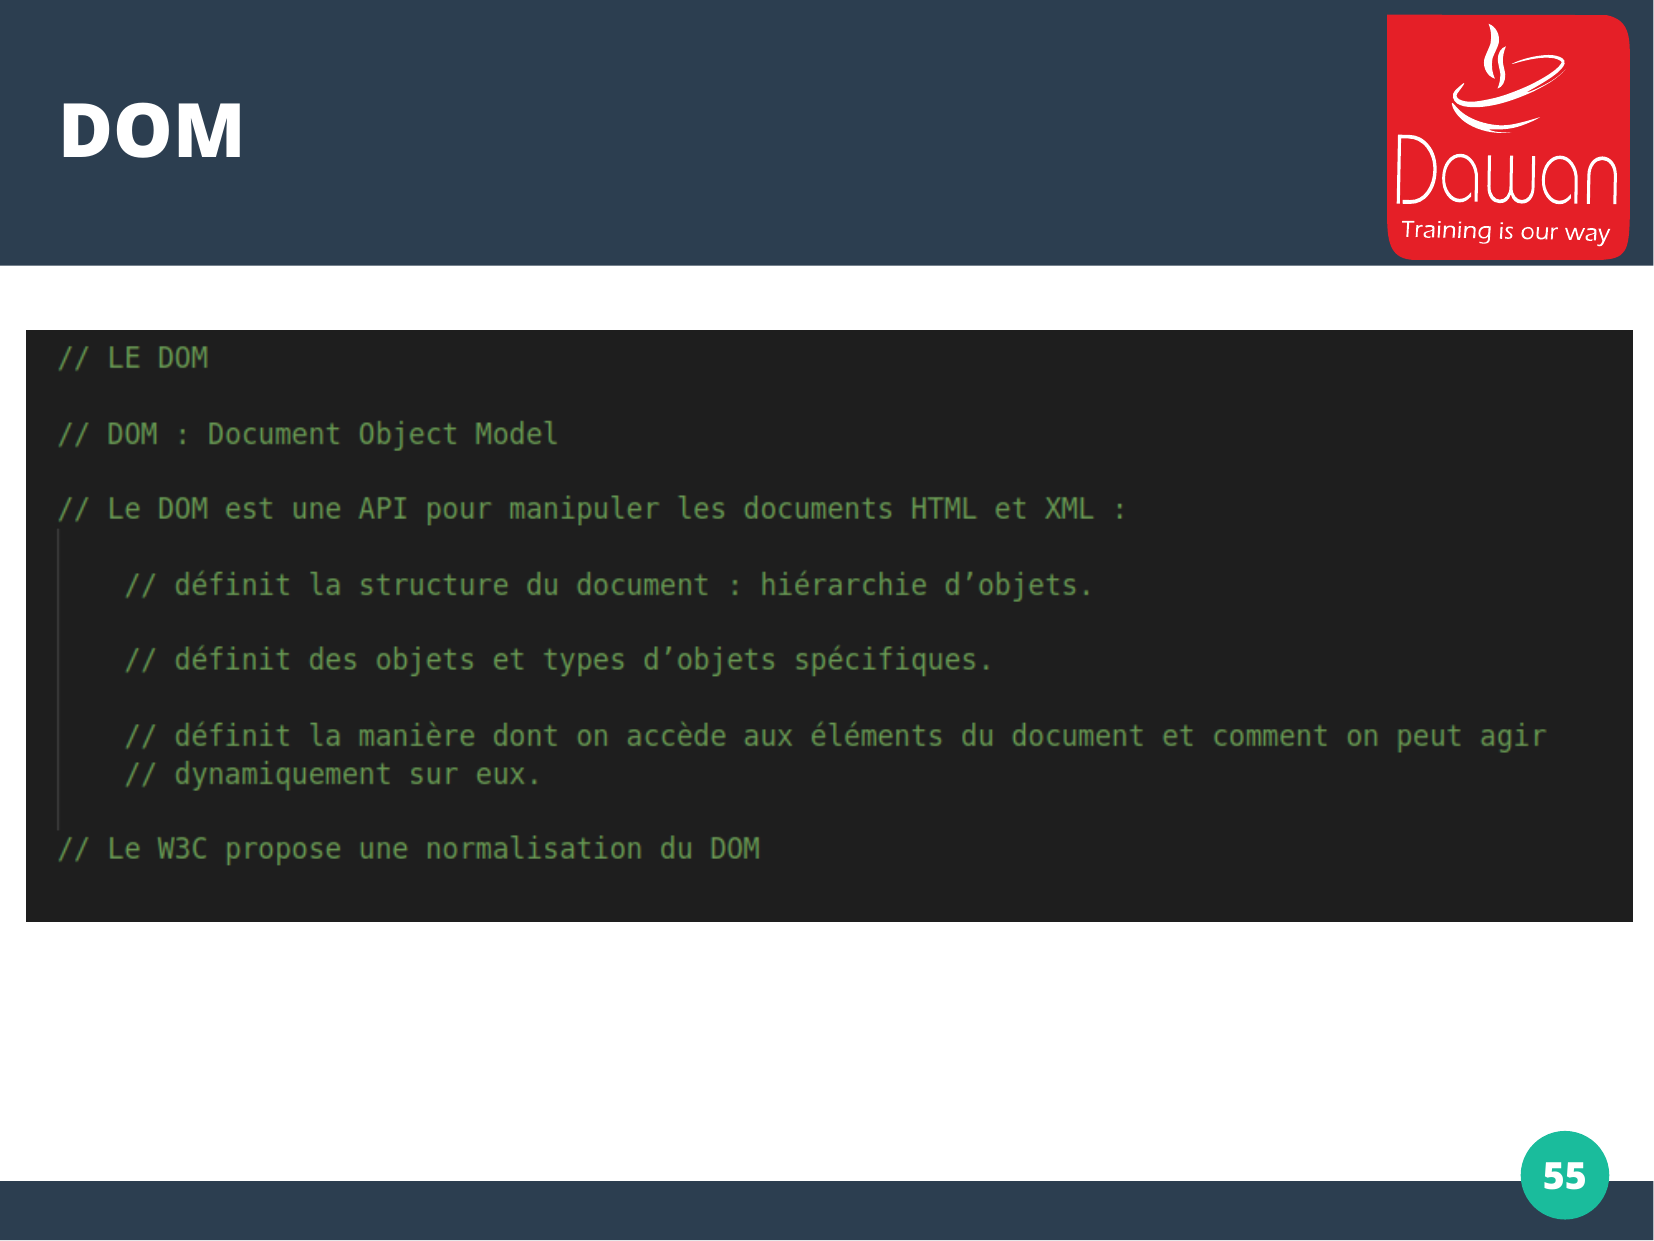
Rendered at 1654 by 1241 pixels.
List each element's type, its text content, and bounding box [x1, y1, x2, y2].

picture [1387, 14, 1630, 260]
title DOM [59, 49, 1387, 207]
picture [26, 330, 1633, 922]
